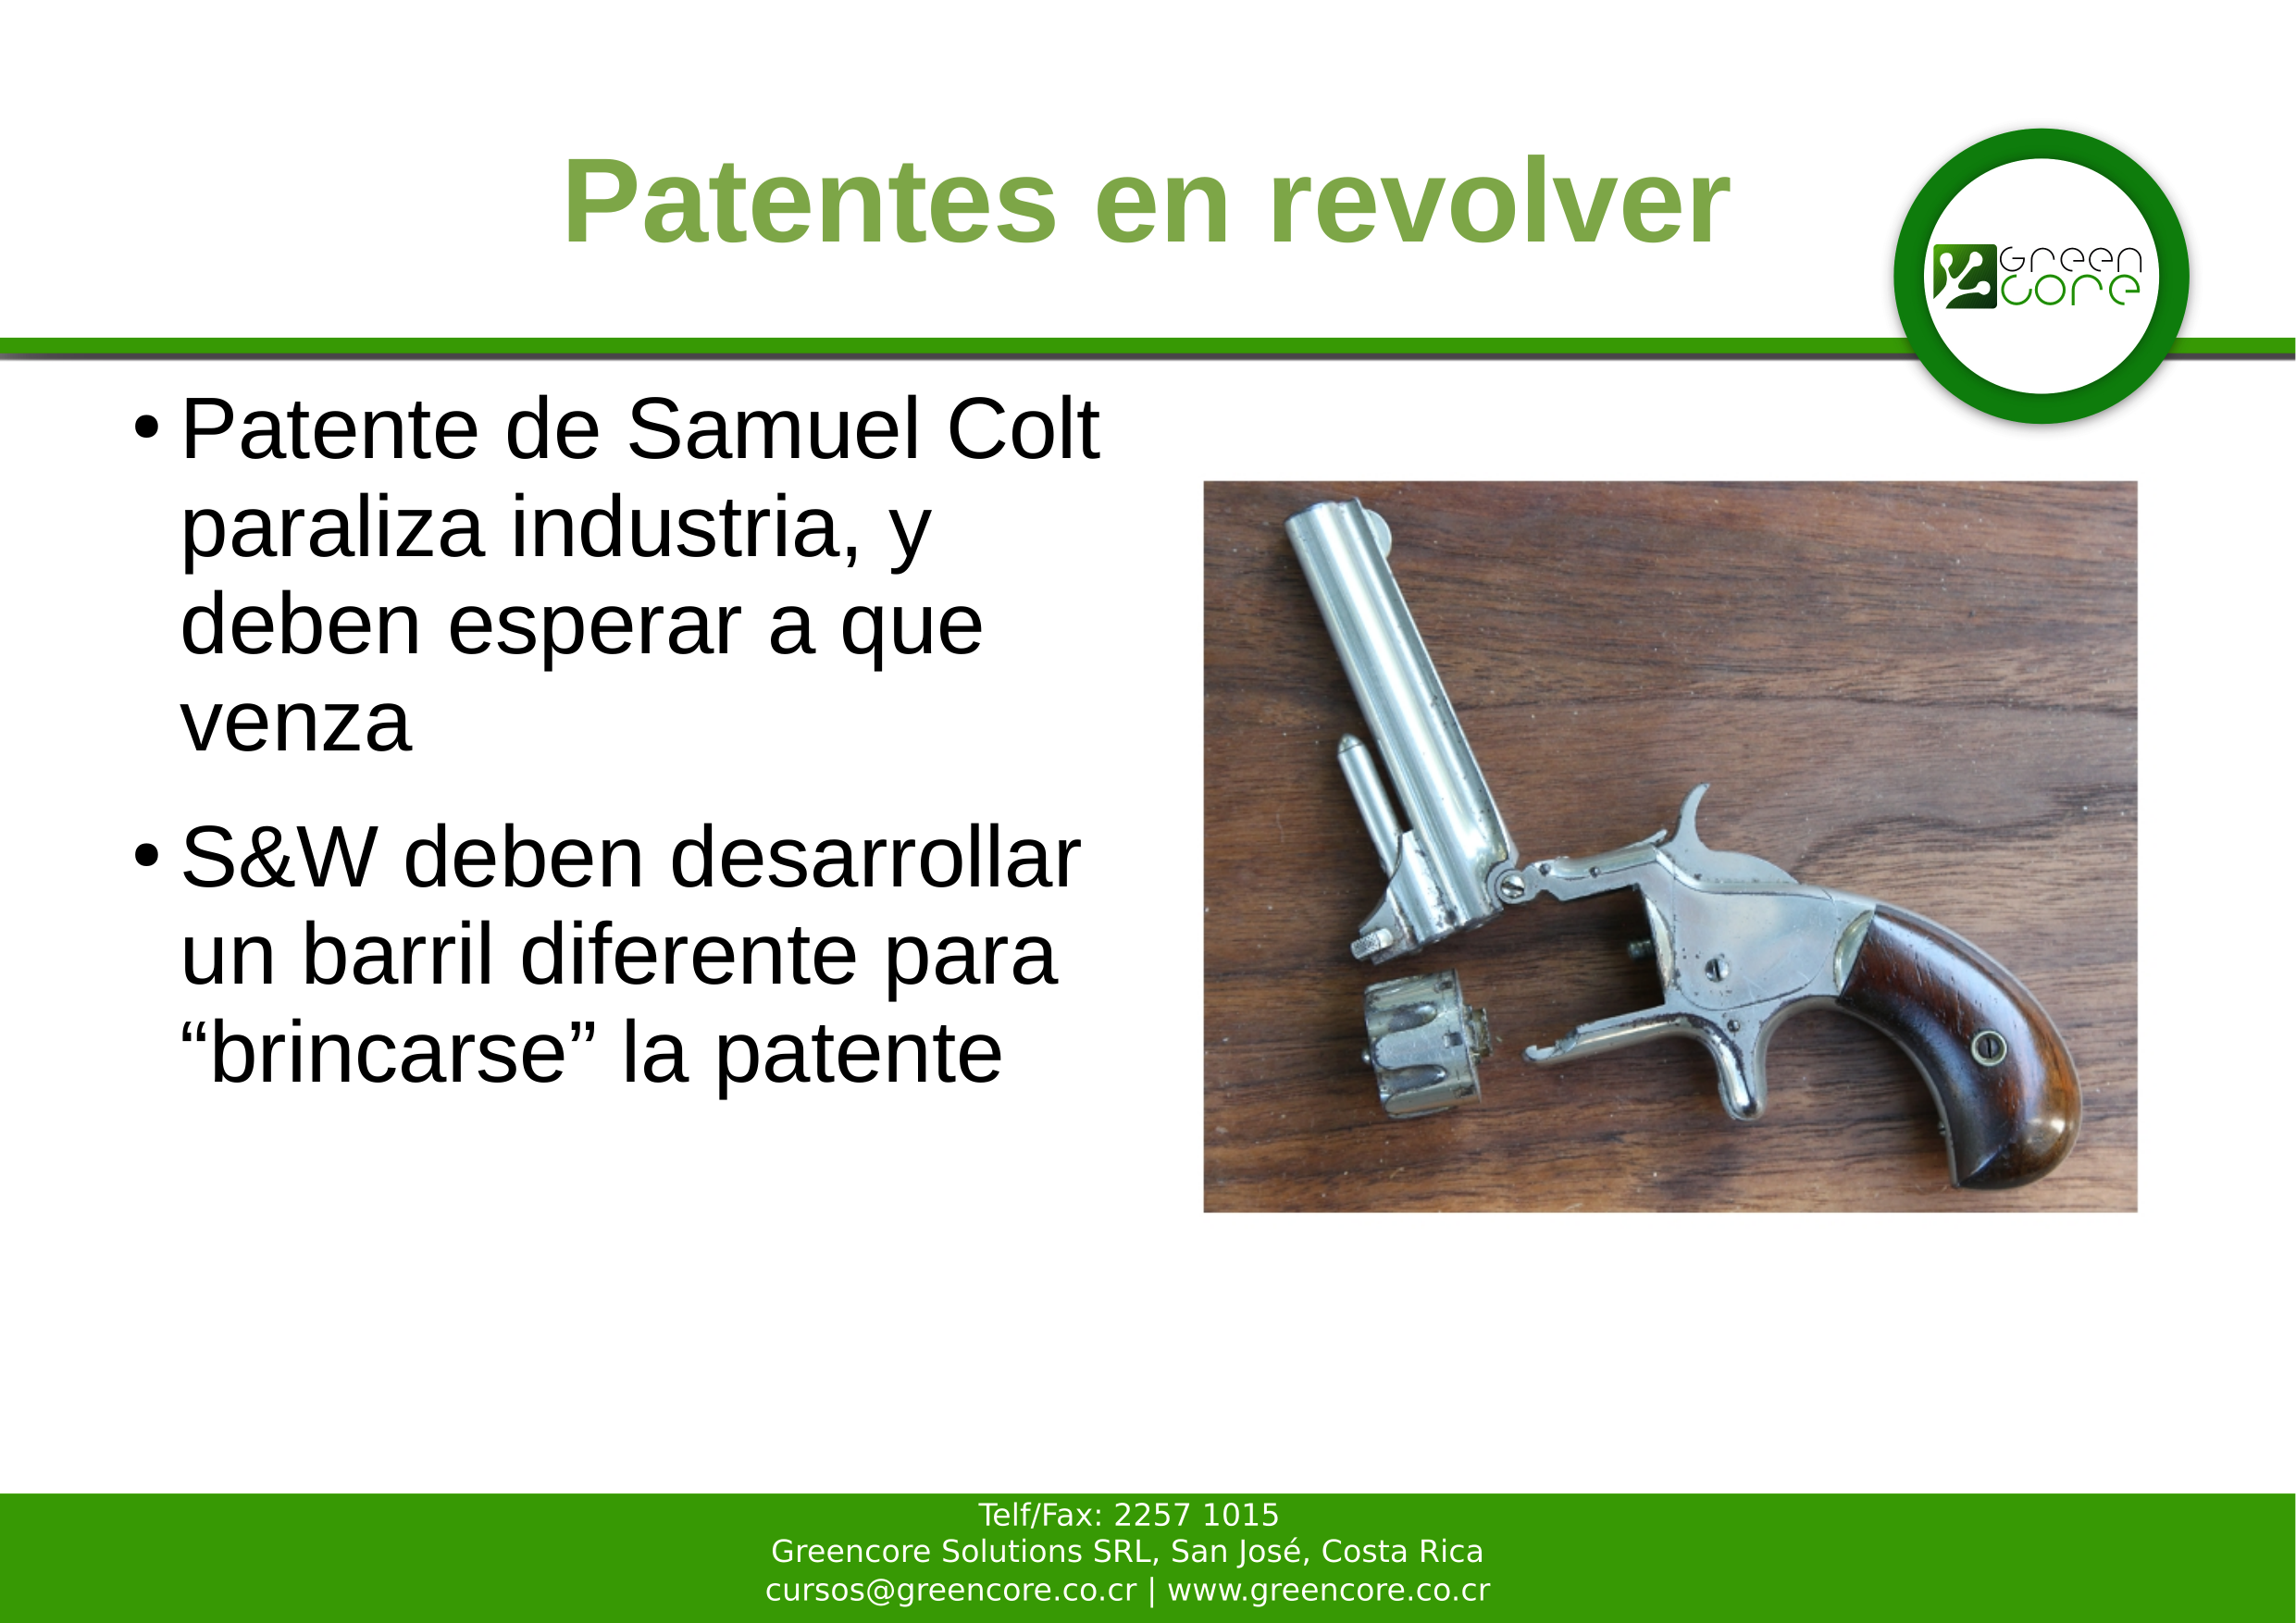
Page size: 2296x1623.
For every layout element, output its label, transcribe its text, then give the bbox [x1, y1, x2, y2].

list Patente de Samuel Colt paraliza industria, y deben esperar a que venza S&W deben desarrollar un barril diferente para “brincarse” la patente [115, 379, 1123, 1321]
title Patentes en revolver [115, 64, 2181, 336]
picture [0, 0, 2296, 1623]
